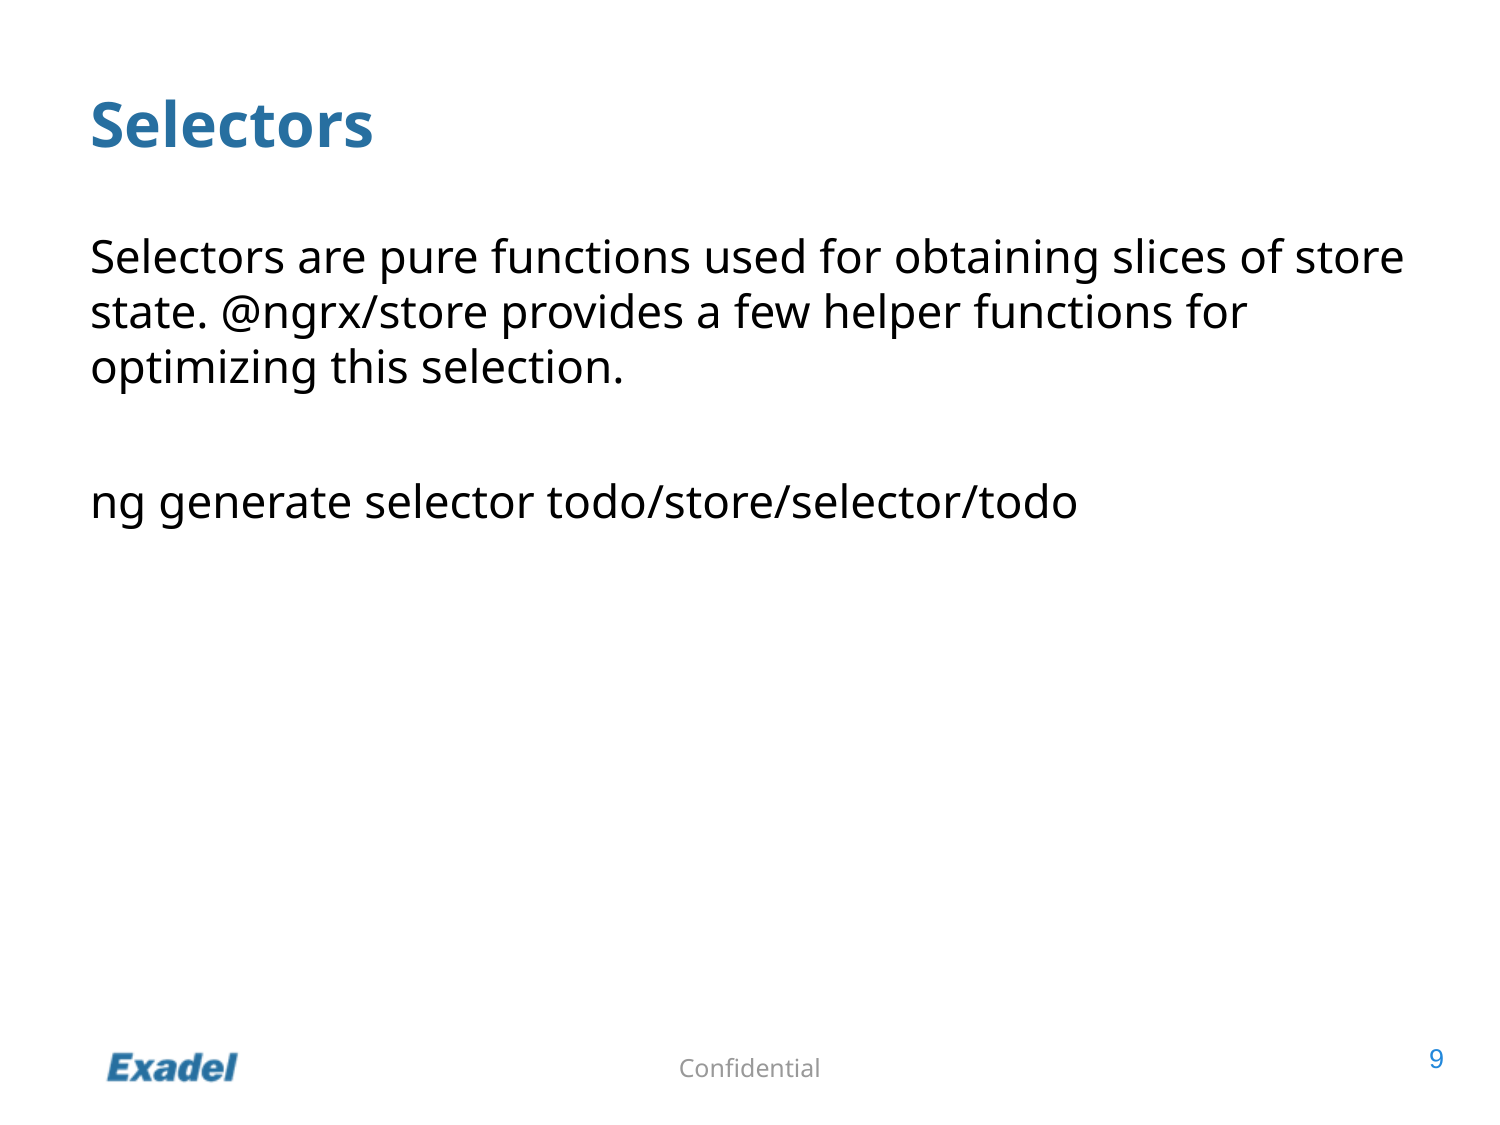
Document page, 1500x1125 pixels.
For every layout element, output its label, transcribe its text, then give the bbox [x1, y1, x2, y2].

picture [75, 1039, 282, 1102]
slide_number <number> [1369, 1014, 1460, 1101]
list Selectors are pure functions used for obtaining slices of store state. @ngrx/store provides a few helper functions for optimizing this selection. ng generate selector todo/store/selector/todo [75, 212, 1425, 1028]
title Selectors [75, 55, 1425, 176]
